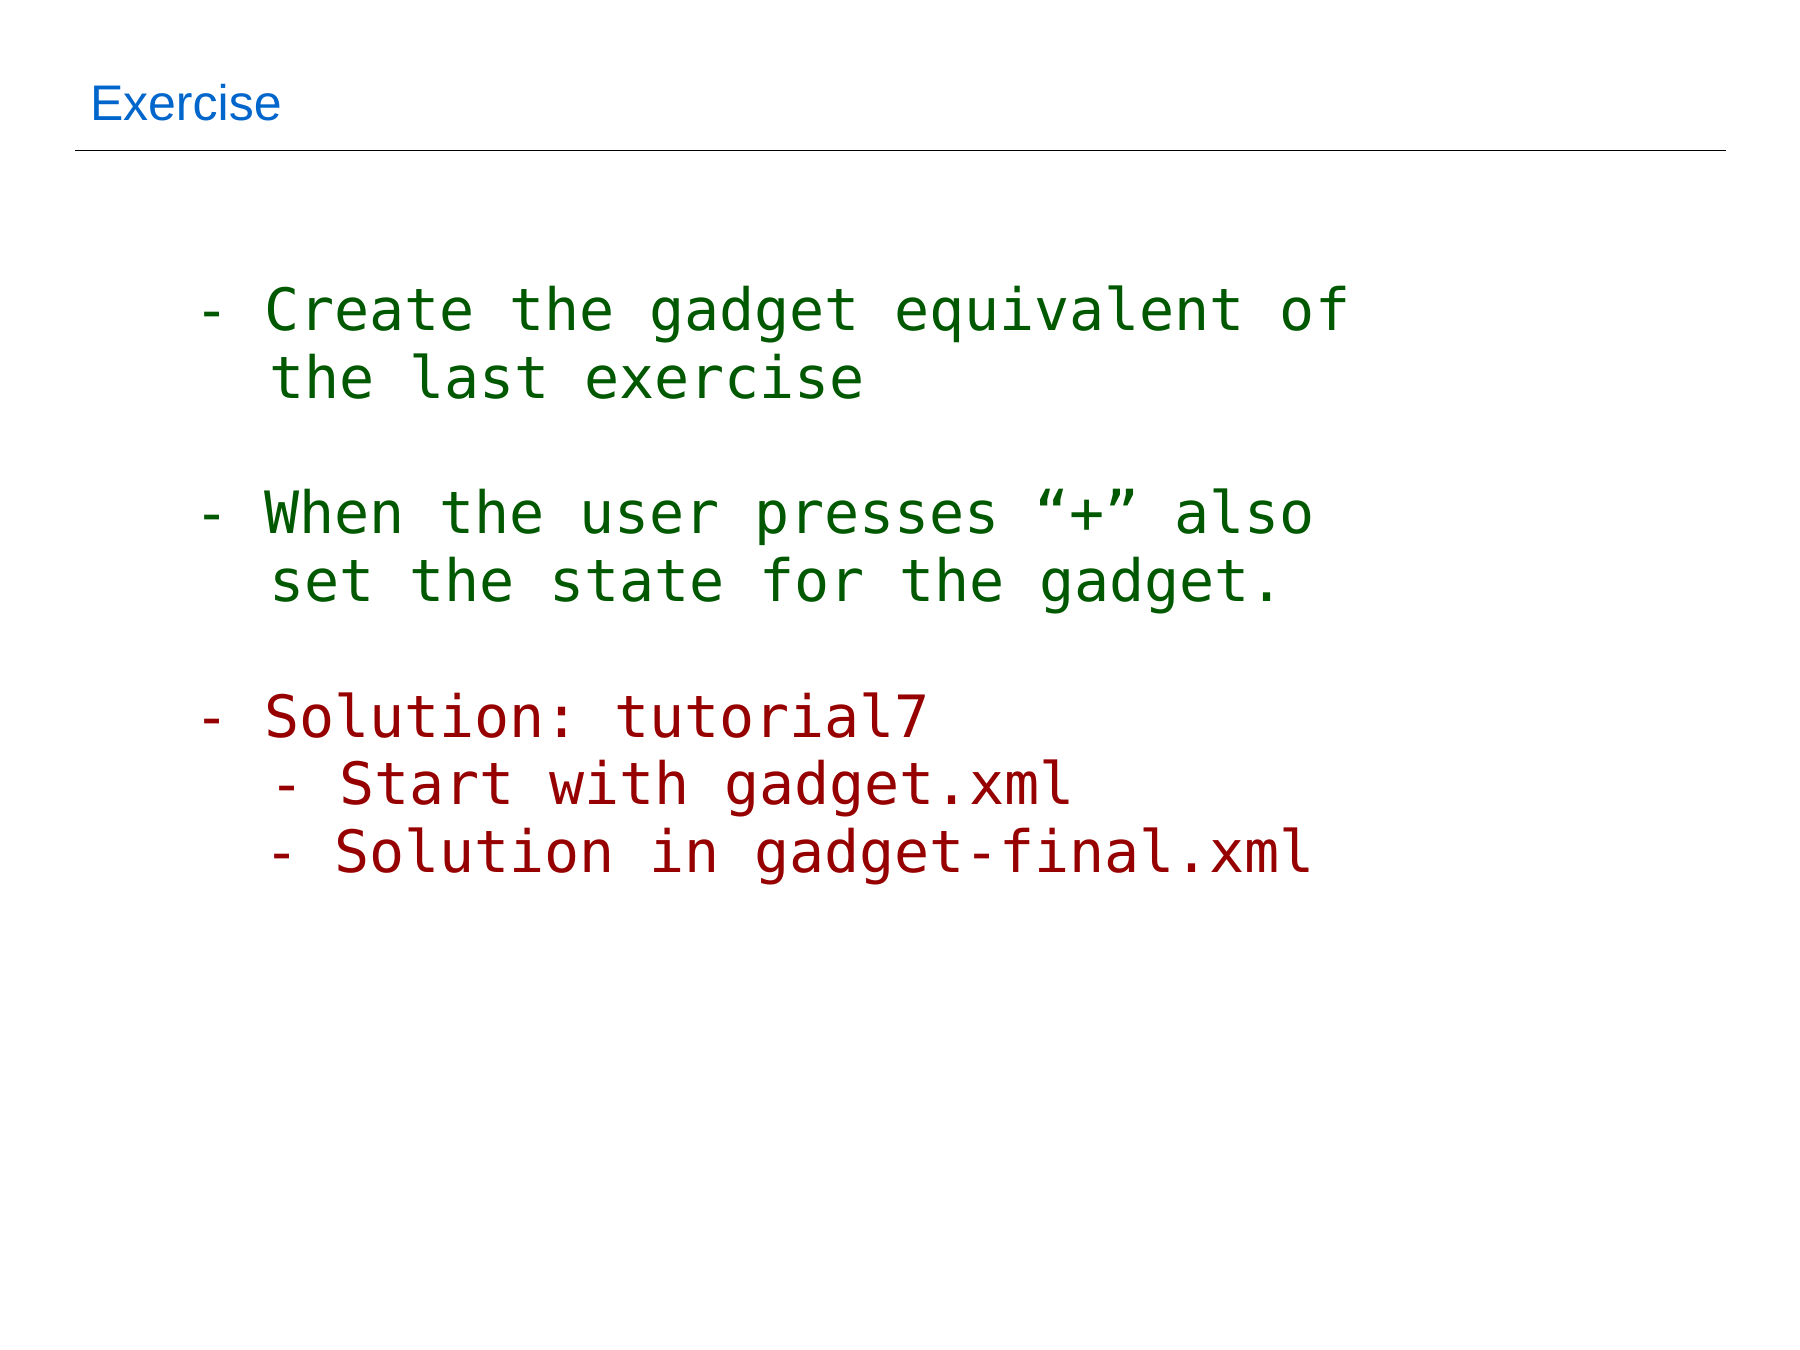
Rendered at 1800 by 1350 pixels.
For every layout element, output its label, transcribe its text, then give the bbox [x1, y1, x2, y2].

title Exercise [90, 61, 1710, 151]
text_box - Create the gadget equivalent of the last exercise - When the user presses “+” also set the state for the gadget. - Solution: tutorial7 - Start with gadget.xml - Solution in gadget-final.xml [179, 269, 1800, 1081]
